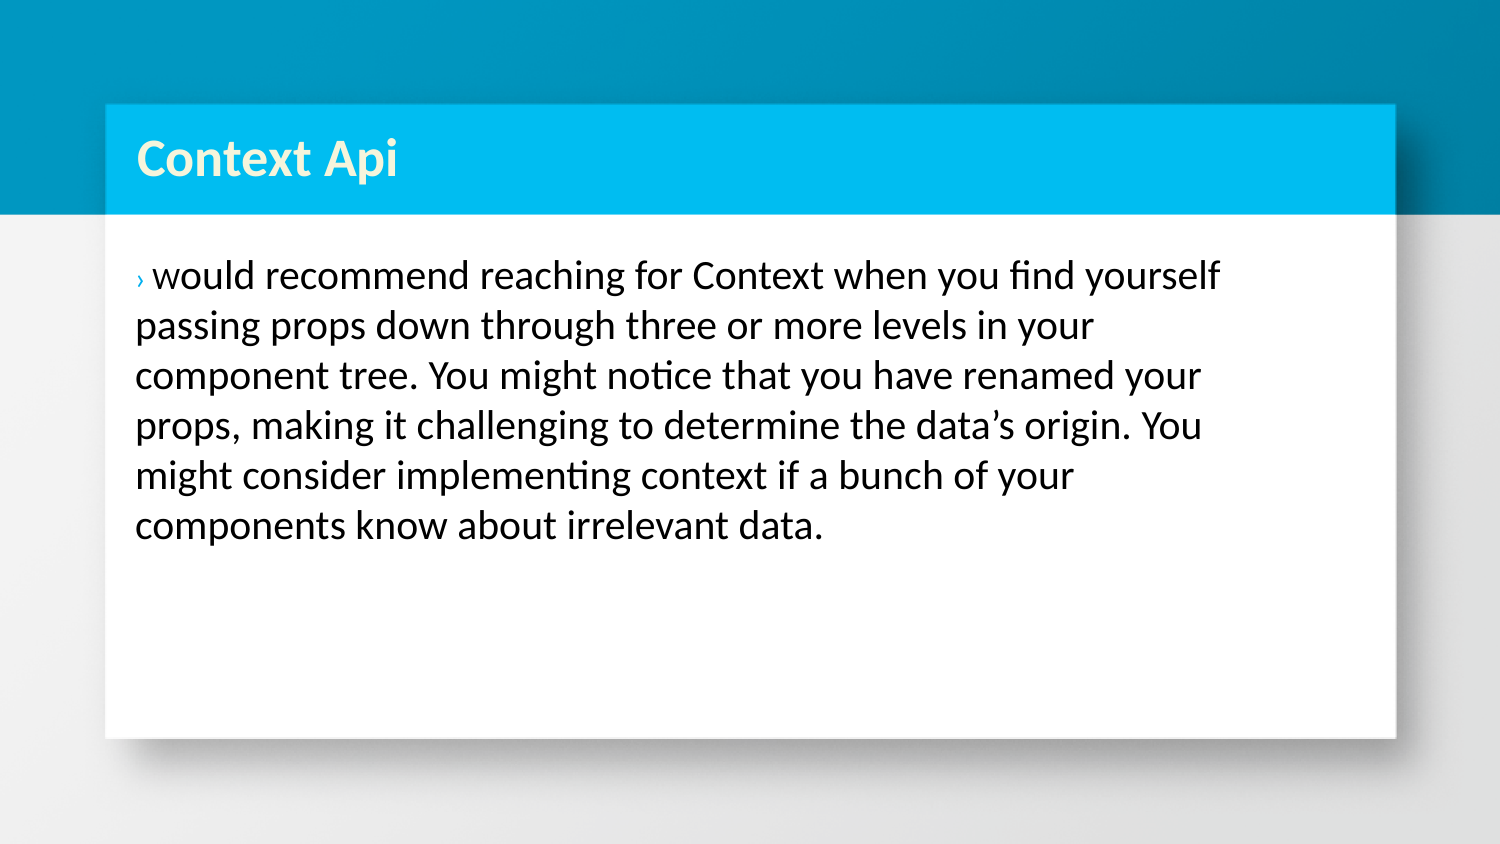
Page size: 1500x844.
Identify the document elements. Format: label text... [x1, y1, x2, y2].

text_box › Would recommend reaching for Context when you find yourself passing props down through three or more levels in your component tree. You might notice that you have renamed your props, making it challenging to determine the data’s origin. You might consider implementing context if a bunch of your components know about irrelevant data. [135, 208, 1231, 586]
picture [0, 215, 1500, 844]
title Context Api [135, 120, 931, 382]
